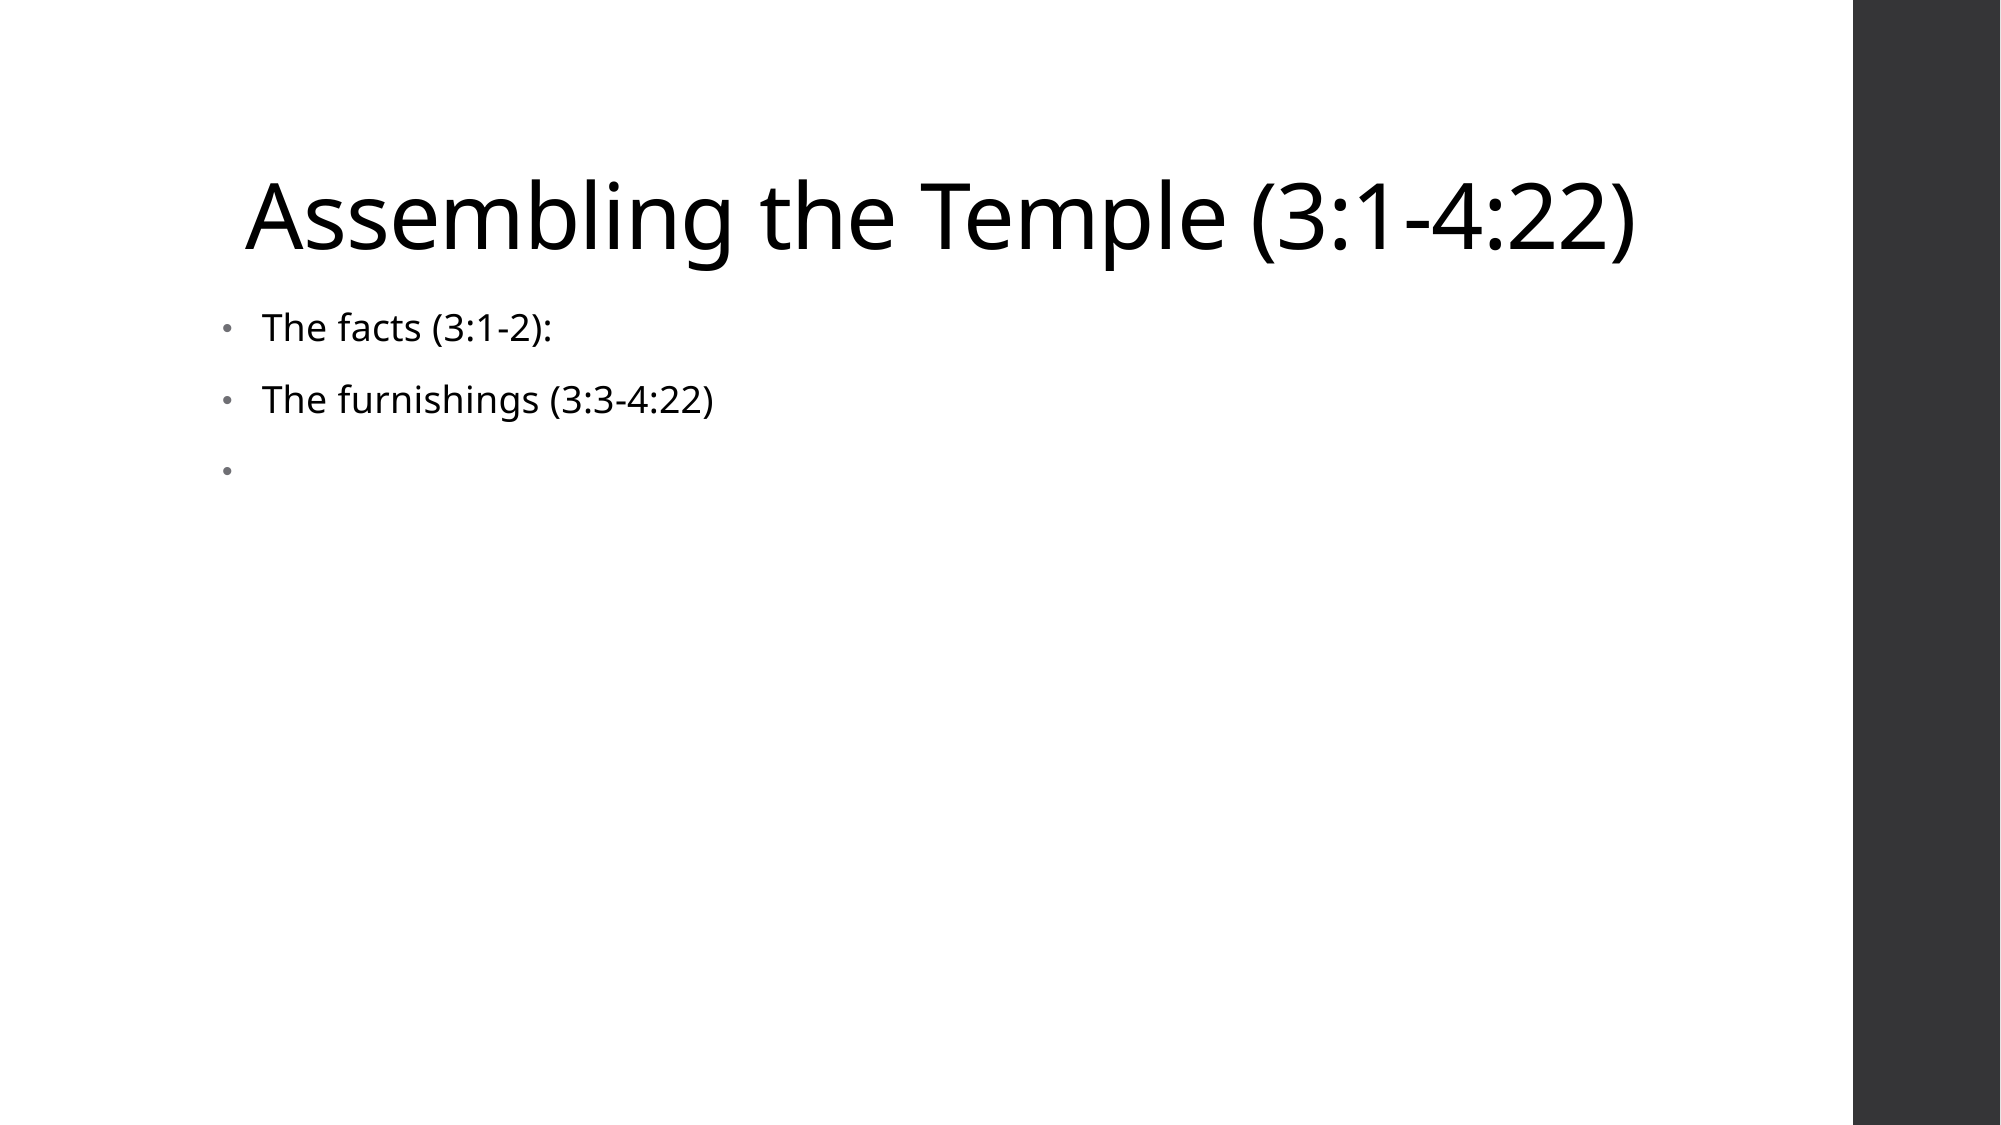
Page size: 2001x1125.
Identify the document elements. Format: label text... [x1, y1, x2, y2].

title Assembling the Temple (3:1-4:22) [206, 60, 1797, 278]
list The facts (3:1-2): The furnishings (3:3-4:22) [206, 299, 1617, 1014]
